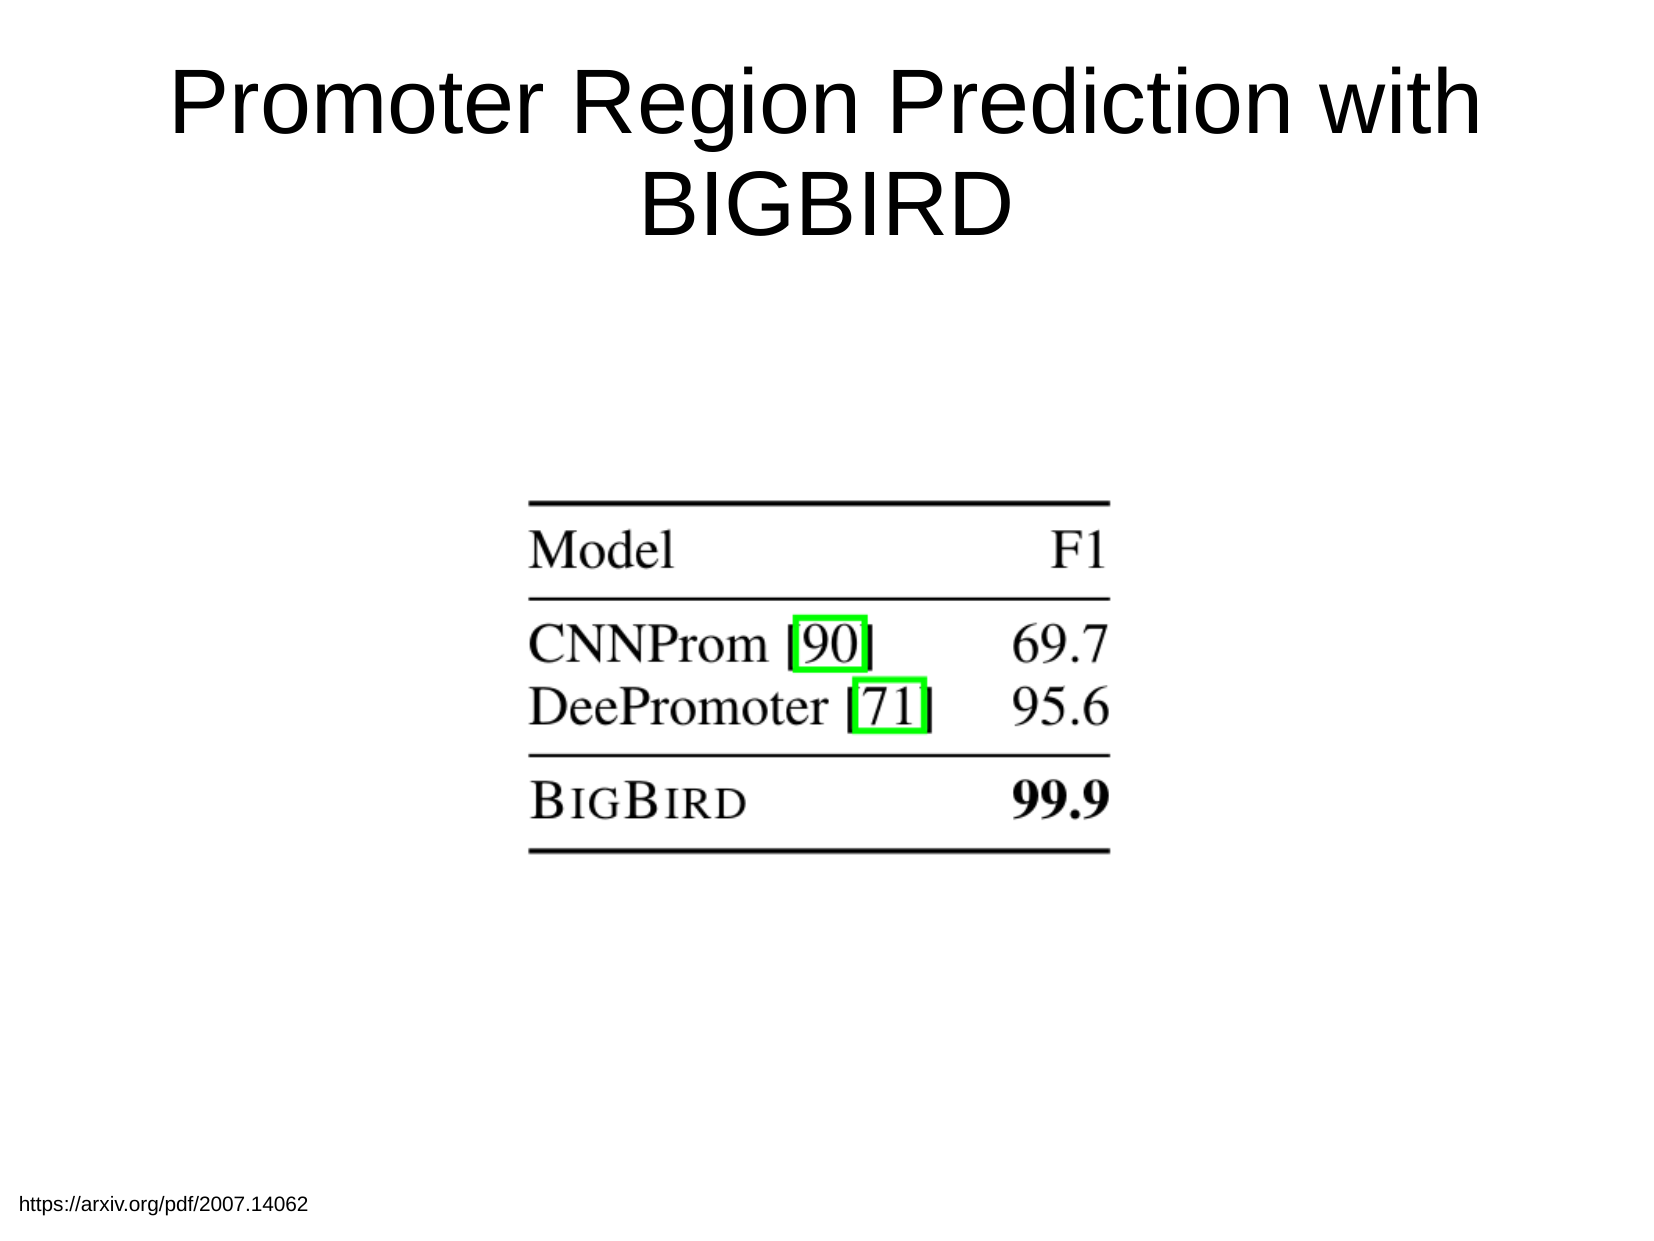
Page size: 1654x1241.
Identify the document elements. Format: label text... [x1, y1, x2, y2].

text_box https://arxiv.org/pdf/2007.14062 [4, 1185, 548, 1223]
picture [516, 457, 1145, 864]
title Promoter Region Prediction with BIGBIRD [82, 49, 1571, 257]
